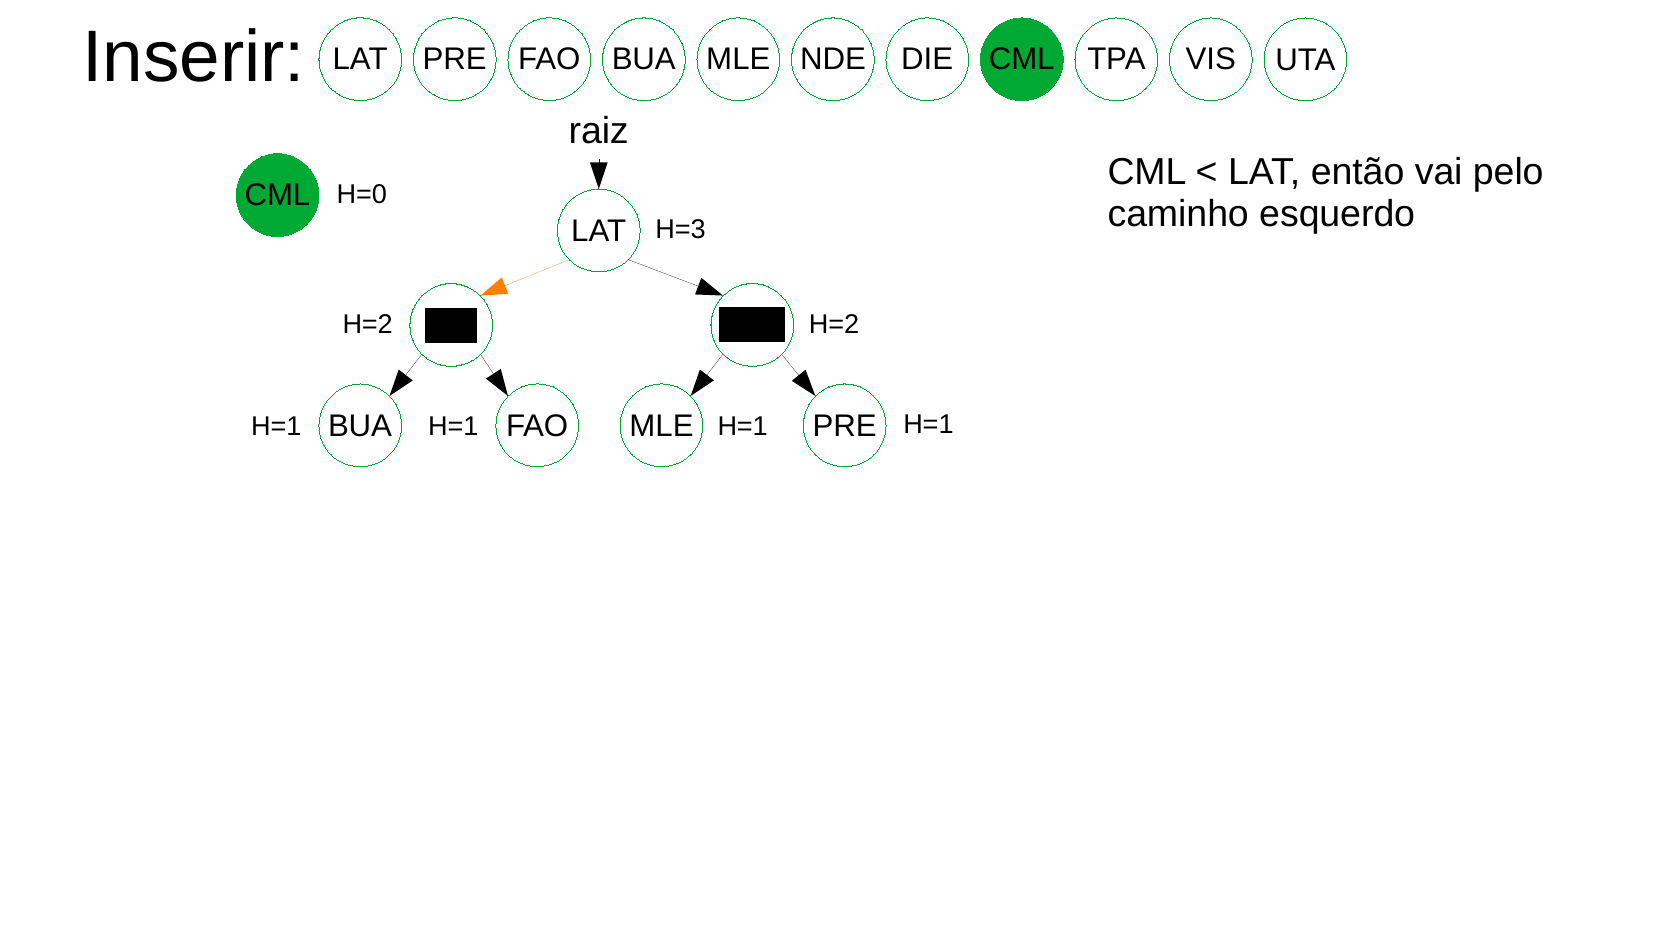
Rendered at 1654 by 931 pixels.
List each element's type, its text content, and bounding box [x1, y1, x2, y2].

text_box H=1 [702, 403, 783, 449]
text_box DIE [409, 283, 493, 367]
text_box FAO [495, 383, 579, 467]
text_box VIS [1169, 17, 1253, 101]
text_box NDE [791, 17, 875, 101]
text_box BUA [602, 17, 686, 101]
text_box CML [980, 17, 1064, 101]
title Inserir: [82, 0, 319, 134]
text_box CML < LAT, então vai pelo caminho esquerdo [1092, 142, 1559, 242]
text_box H=2 [794, 301, 875, 347]
text_box H=2 [327, 301, 408, 347]
text_box PRE [803, 383, 887, 467]
text_box H=3 [640, 206, 721, 252]
text_box FAO [507, 17, 591, 101]
text_box H=1 [236, 403, 317, 449]
text_box PRE [413, 17, 497, 101]
text_box NDE [711, 283, 794, 367]
text_box H=0 [321, 171, 402, 217]
text_box UTA [1264, 17, 1347, 101]
text_box MLE [620, 383, 702, 467]
text_box BUA [318, 383, 402, 467]
text_box H=1 [413, 403, 494, 449]
text_box CML [236, 153, 319, 237]
text_box TPA [1074, 17, 1158, 101]
text_box raiz [553, 102, 644, 160]
text_box H=1 [888, 401, 969, 447]
text_box DIE [885, 17, 969, 101]
text_box LAT [557, 189, 640, 272]
text_box LAT [318, 17, 402, 101]
text_box MLE [696, 17, 780, 101]
